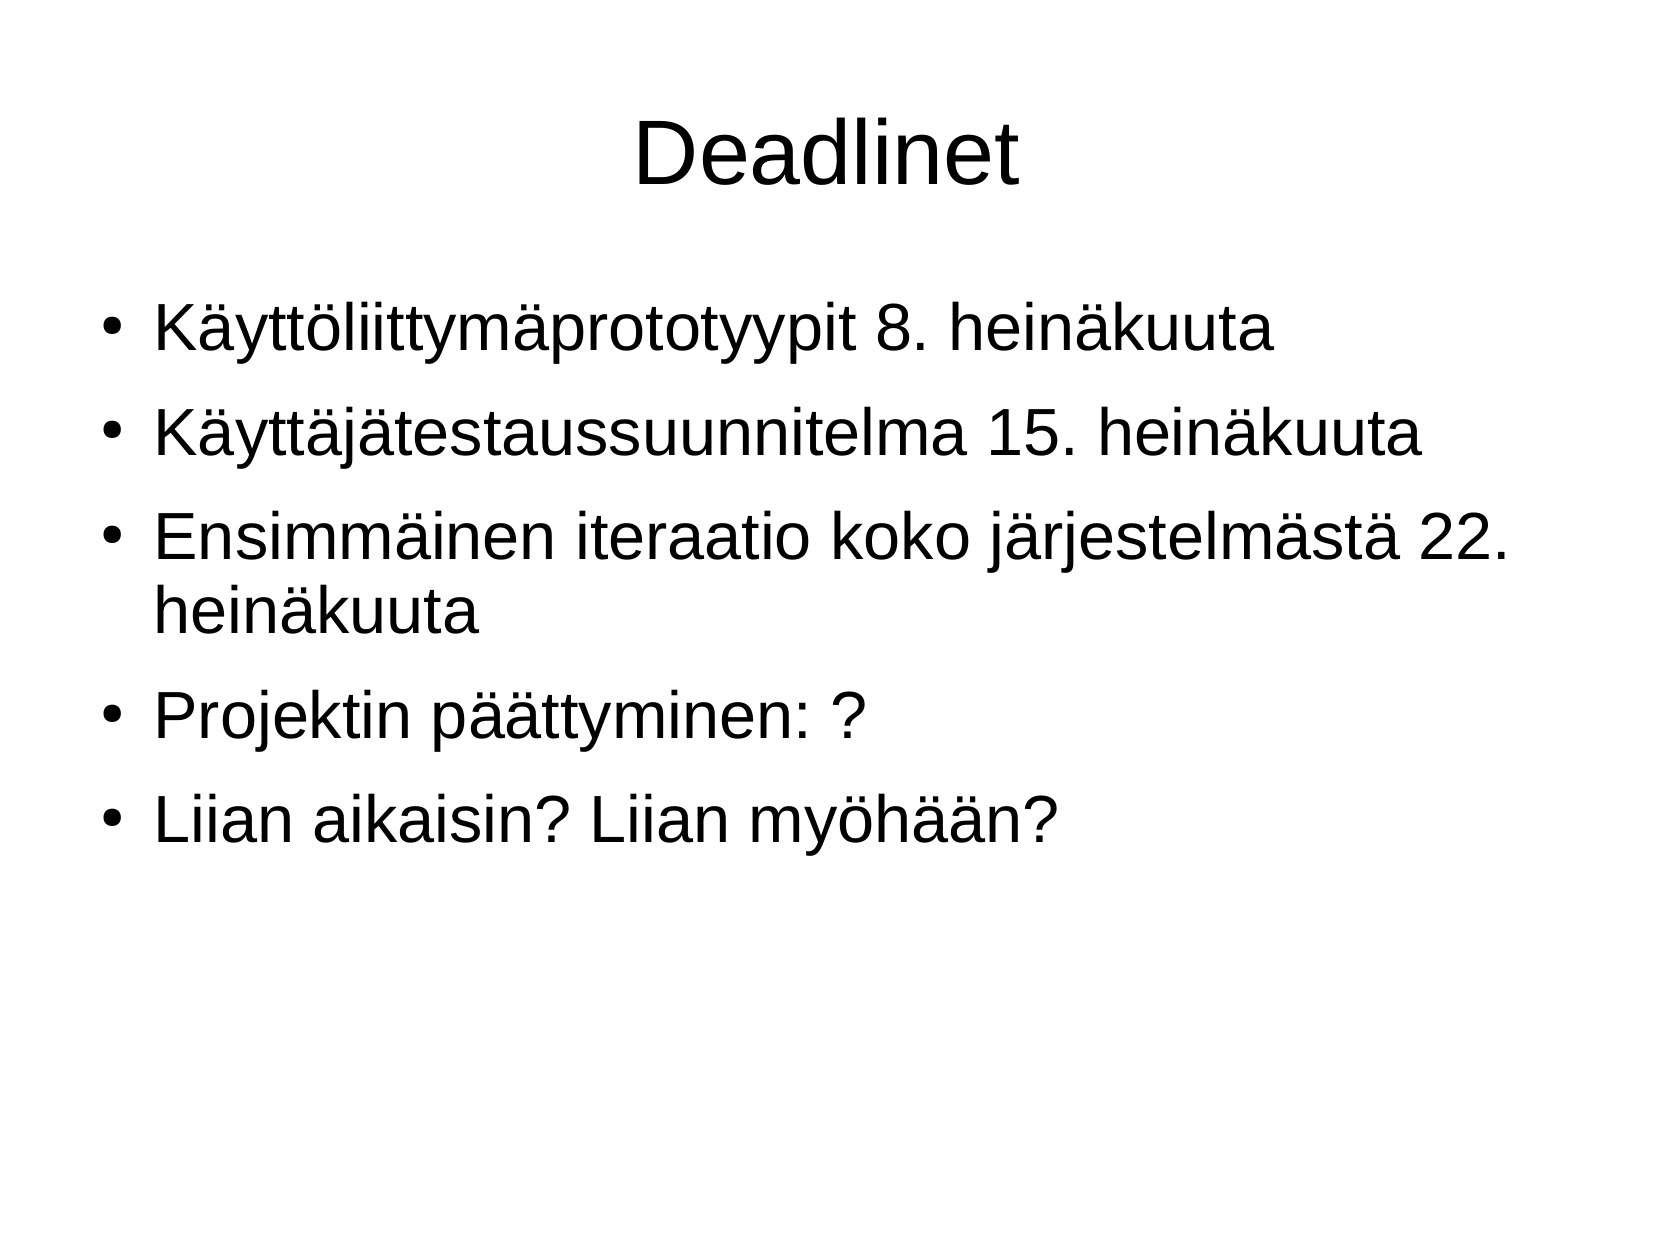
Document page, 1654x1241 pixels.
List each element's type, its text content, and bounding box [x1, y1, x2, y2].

list Käyttöliittymäprototyypit 8. heinäkuuta Käyttäjätestaussuunnitelma 15. heinäkuuta Ensimmäinen iteraatio koko järjestelmästä 22. heinäkuuta Projektin päättyminen: ? Liian aikaisin? Liian myöhään? [82, 290, 1538, 1010]
title Deadlinet [82, 49, 1571, 257]
